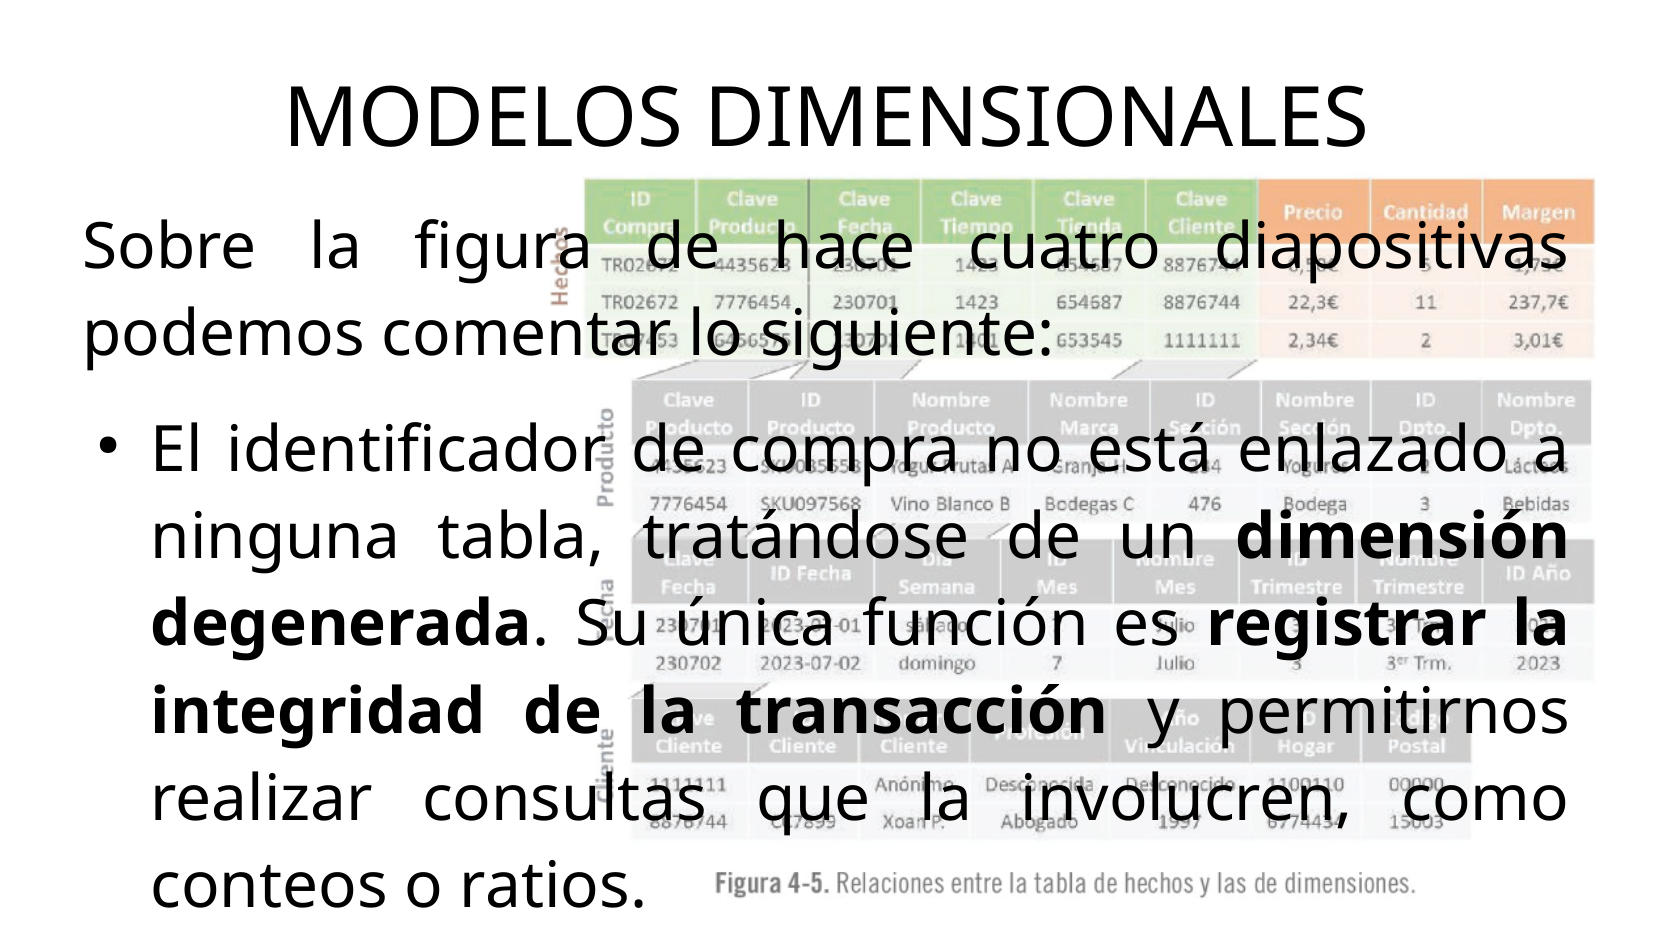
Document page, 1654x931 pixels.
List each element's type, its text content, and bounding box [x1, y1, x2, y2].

title MODELOS DIMENSIONALES [82, 37, 1571, 193]
picture [531, 147, 1624, 909]
list Sobre la figura de hace cuatro diapositivas podemos comentar lo siguiente: El identificador de compra no está enlazado a ninguna tabla, tratándose de un dimensión degenerada. Su única función es registrar la integridad de la transacción y permitirnos realizar consultas que la involucren, como conteos o ratios. [82, 199, 1571, 928]
